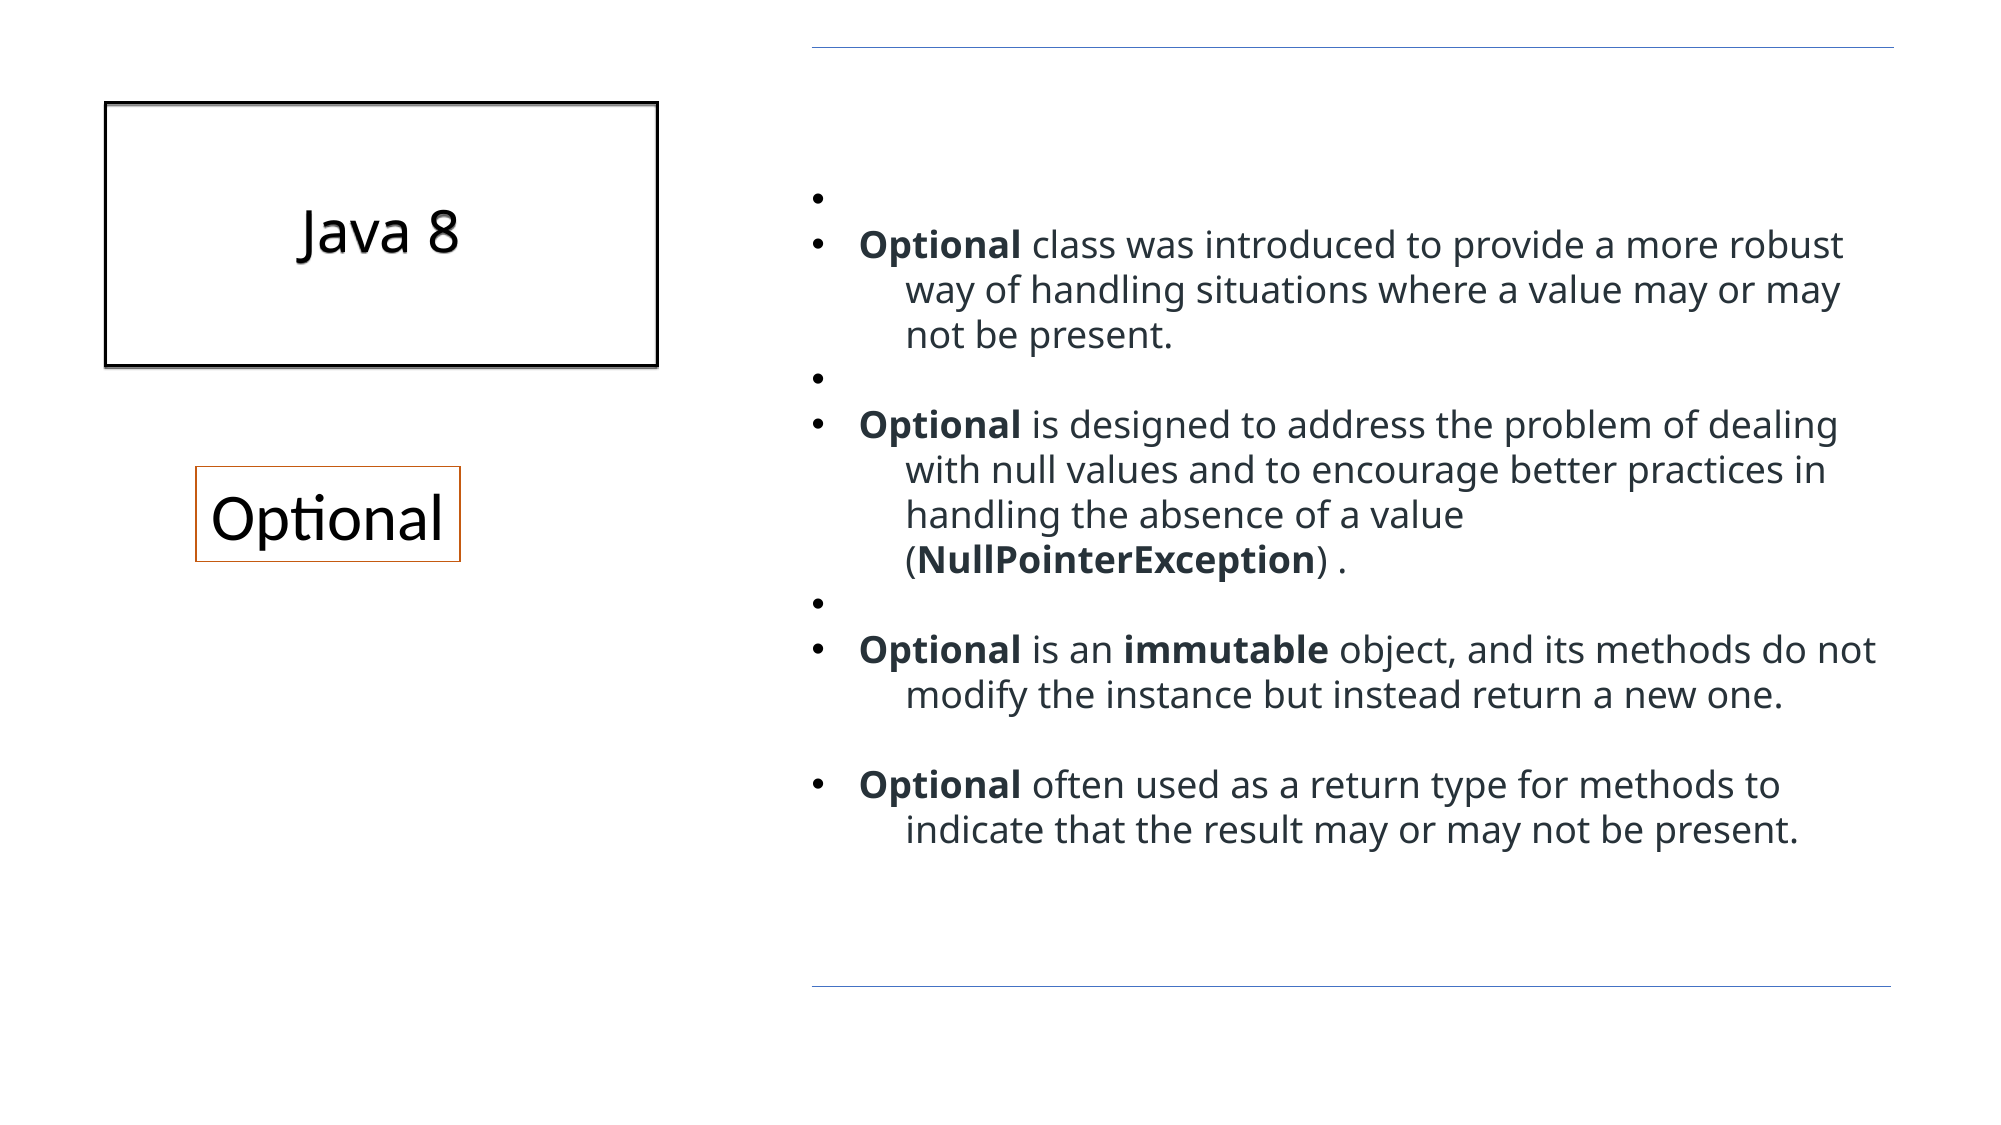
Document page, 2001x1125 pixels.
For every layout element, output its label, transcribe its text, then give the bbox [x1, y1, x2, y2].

text_box Optional class was introduced to provide a more robust way of handling situations where a value may or may not be present. Optional is designed to address the problem of dealing with null values and to encourage better practices in handling the absence of a value (NullPointerException) . Optional is an immutable object, and its methods do not modify the instance but instead return a new one. Optional often used as a return type for methods to indicate that the result may or may not be present. [796, 168, 1910, 820]
text_box Optional [196, 467, 460, 562]
title Java 8 [105, 102, 658, 366]
